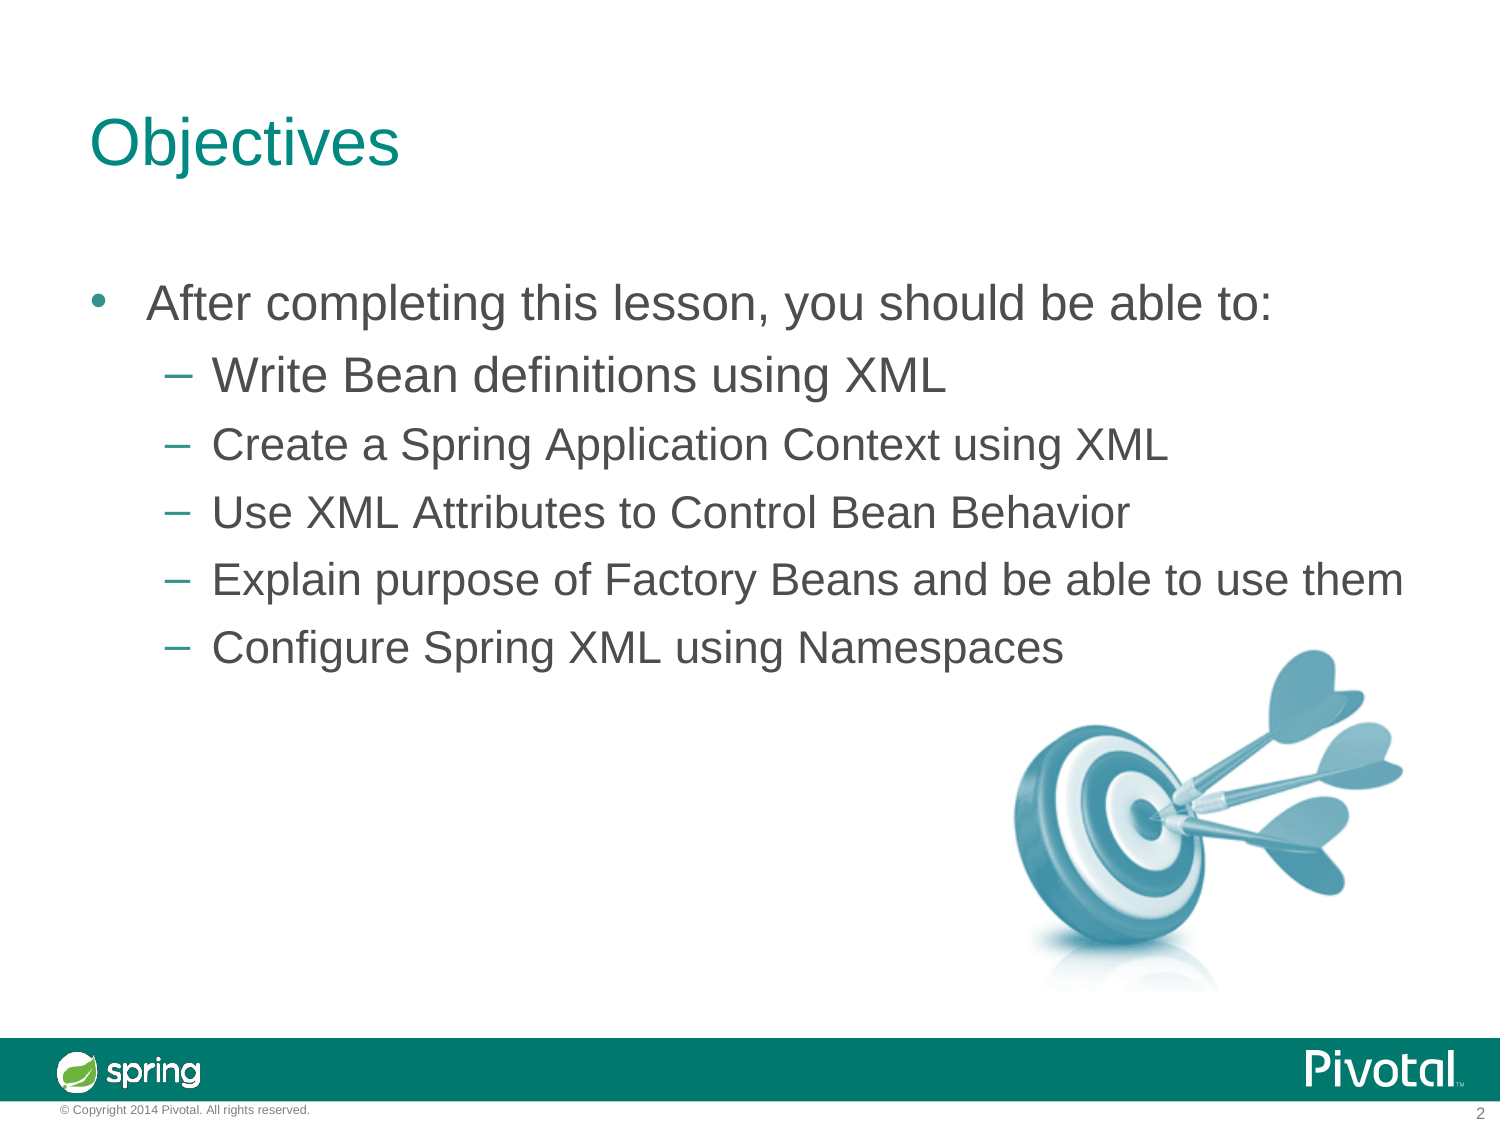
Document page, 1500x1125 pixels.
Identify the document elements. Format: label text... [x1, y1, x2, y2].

picture [32, 1041, 210, 1103]
picture [1306, 1050, 1464, 1087]
title Objectives [75, 45, 1426, 233]
list After completing this lesson, you should be able to: Write Bean definitions using XML Create a Spring Application Context using XML Use XML Attributes to Control Bean Behavior Explain purpose of Factory Beans and be able to use them Configure Spring XML using Namespaces [75, 262, 1426, 1005]
